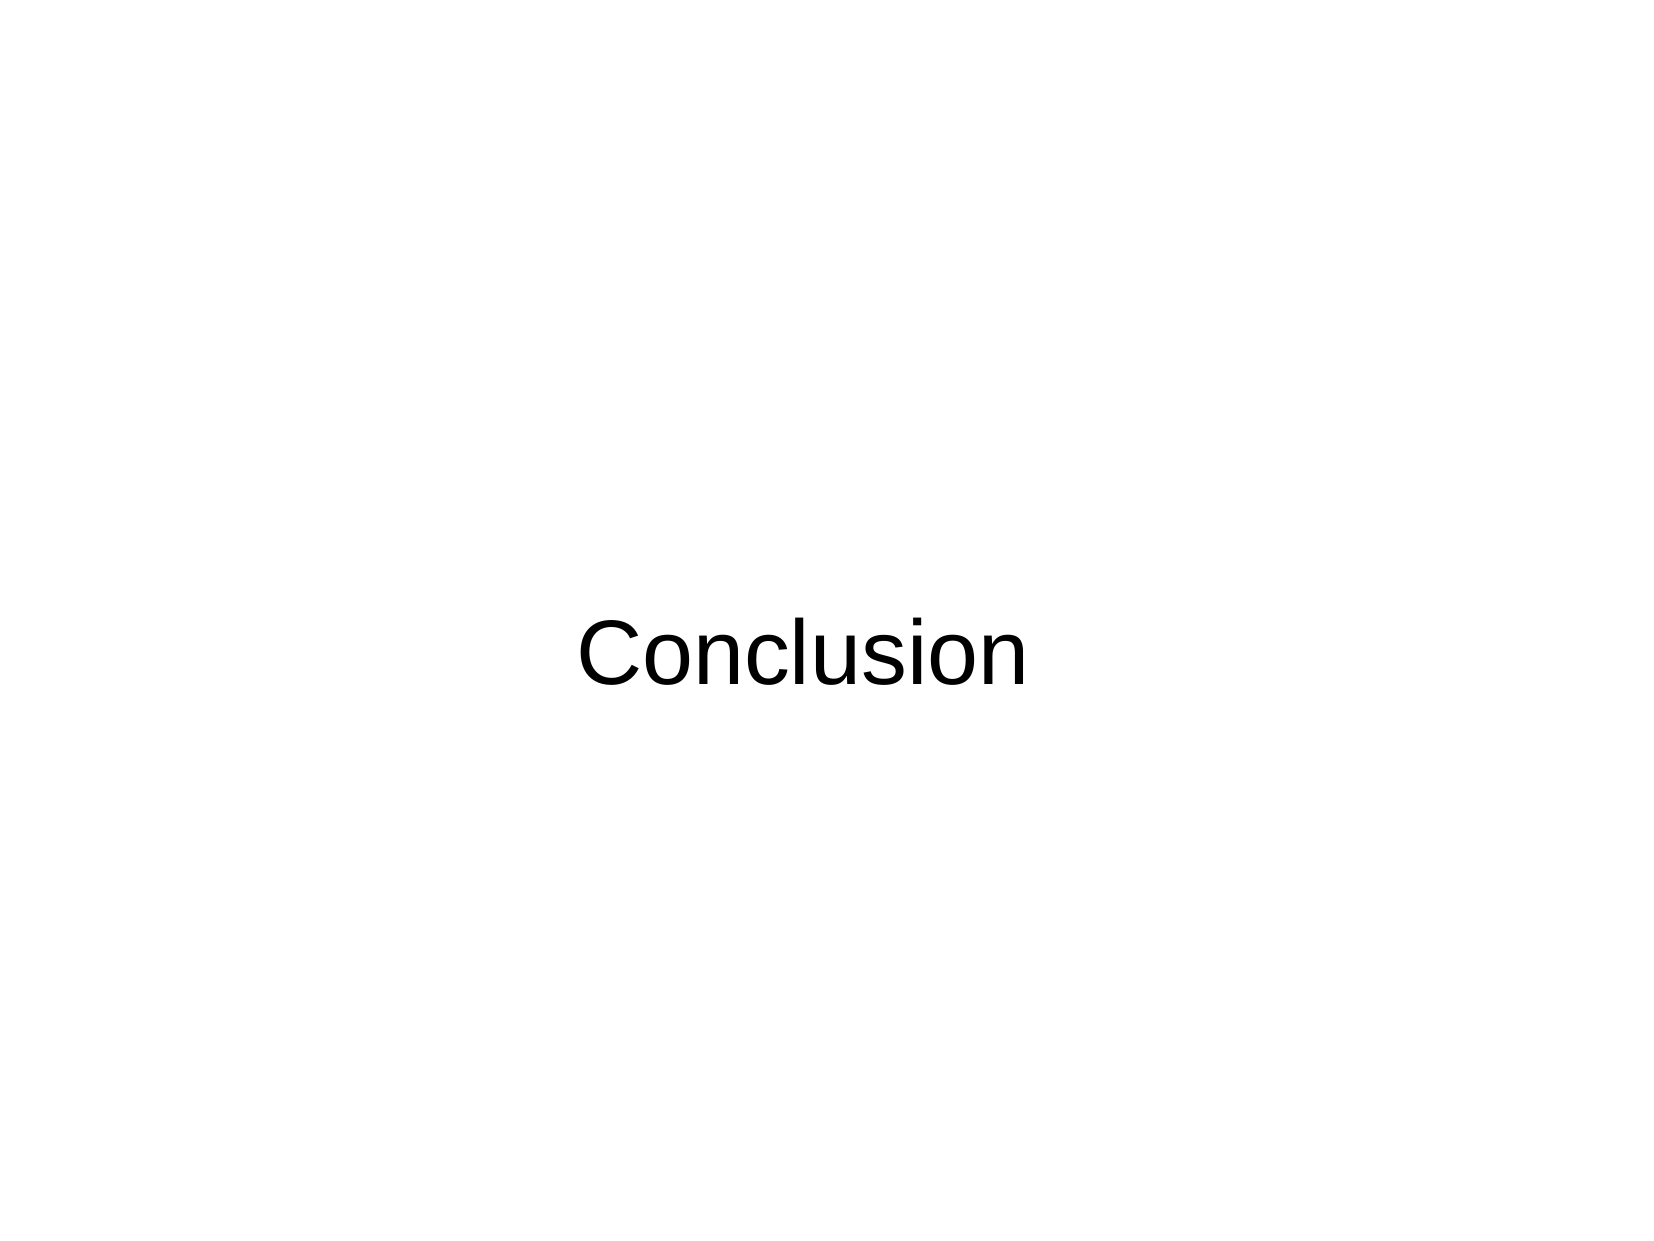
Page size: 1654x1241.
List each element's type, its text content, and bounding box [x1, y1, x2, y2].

title Conclusion [59, 548, 1548, 756]
